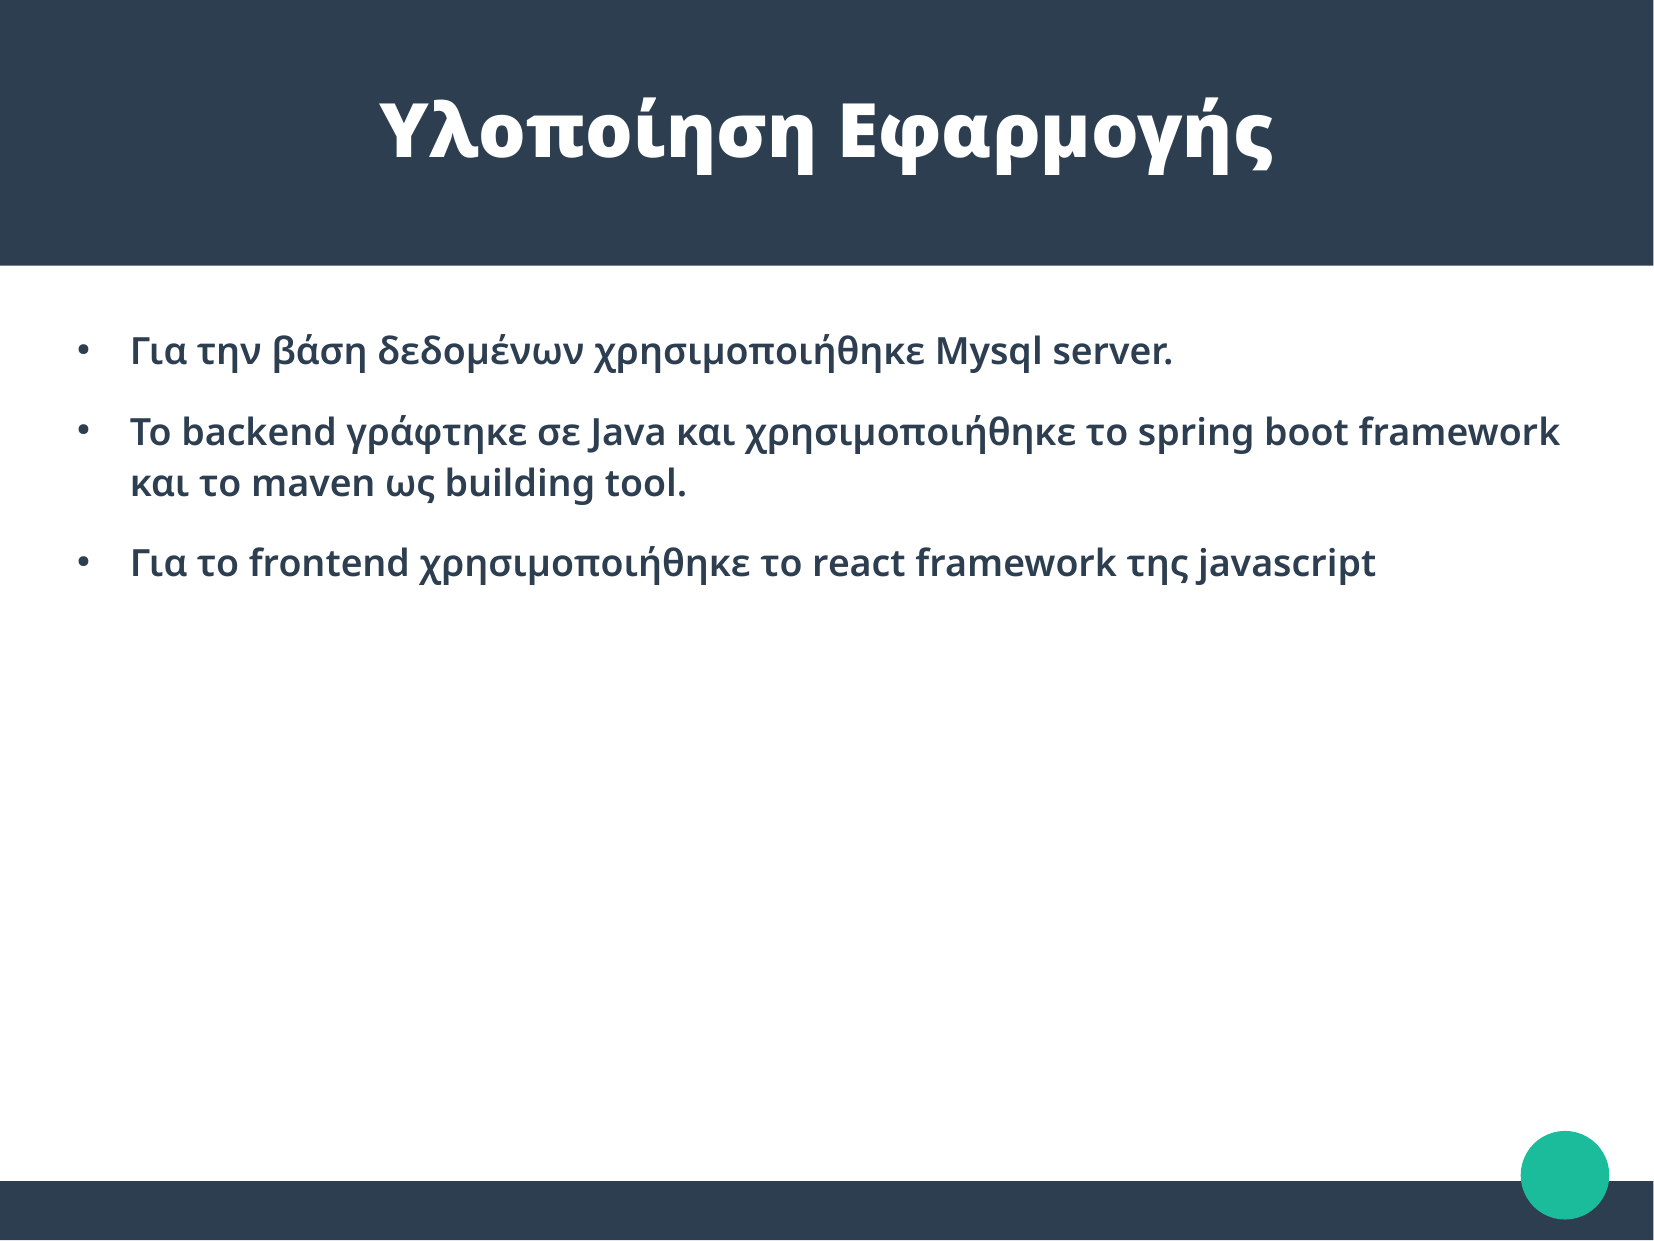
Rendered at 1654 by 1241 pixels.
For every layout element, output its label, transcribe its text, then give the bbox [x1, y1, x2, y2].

title Υλοποίηση Εφαρμογής [59, 49, 1595, 207]
list Για την βάση δεδομένων χρησιμοποιήθηκε Mysql server. Το backend γράφτηκε σε Java και χρησιμοποιήθηκε το spring boot framework και το maven ως building tool. Για το frontend χρησιμοποιήθηκε το react framework της javascript [59, 324, 1595, 1152]
